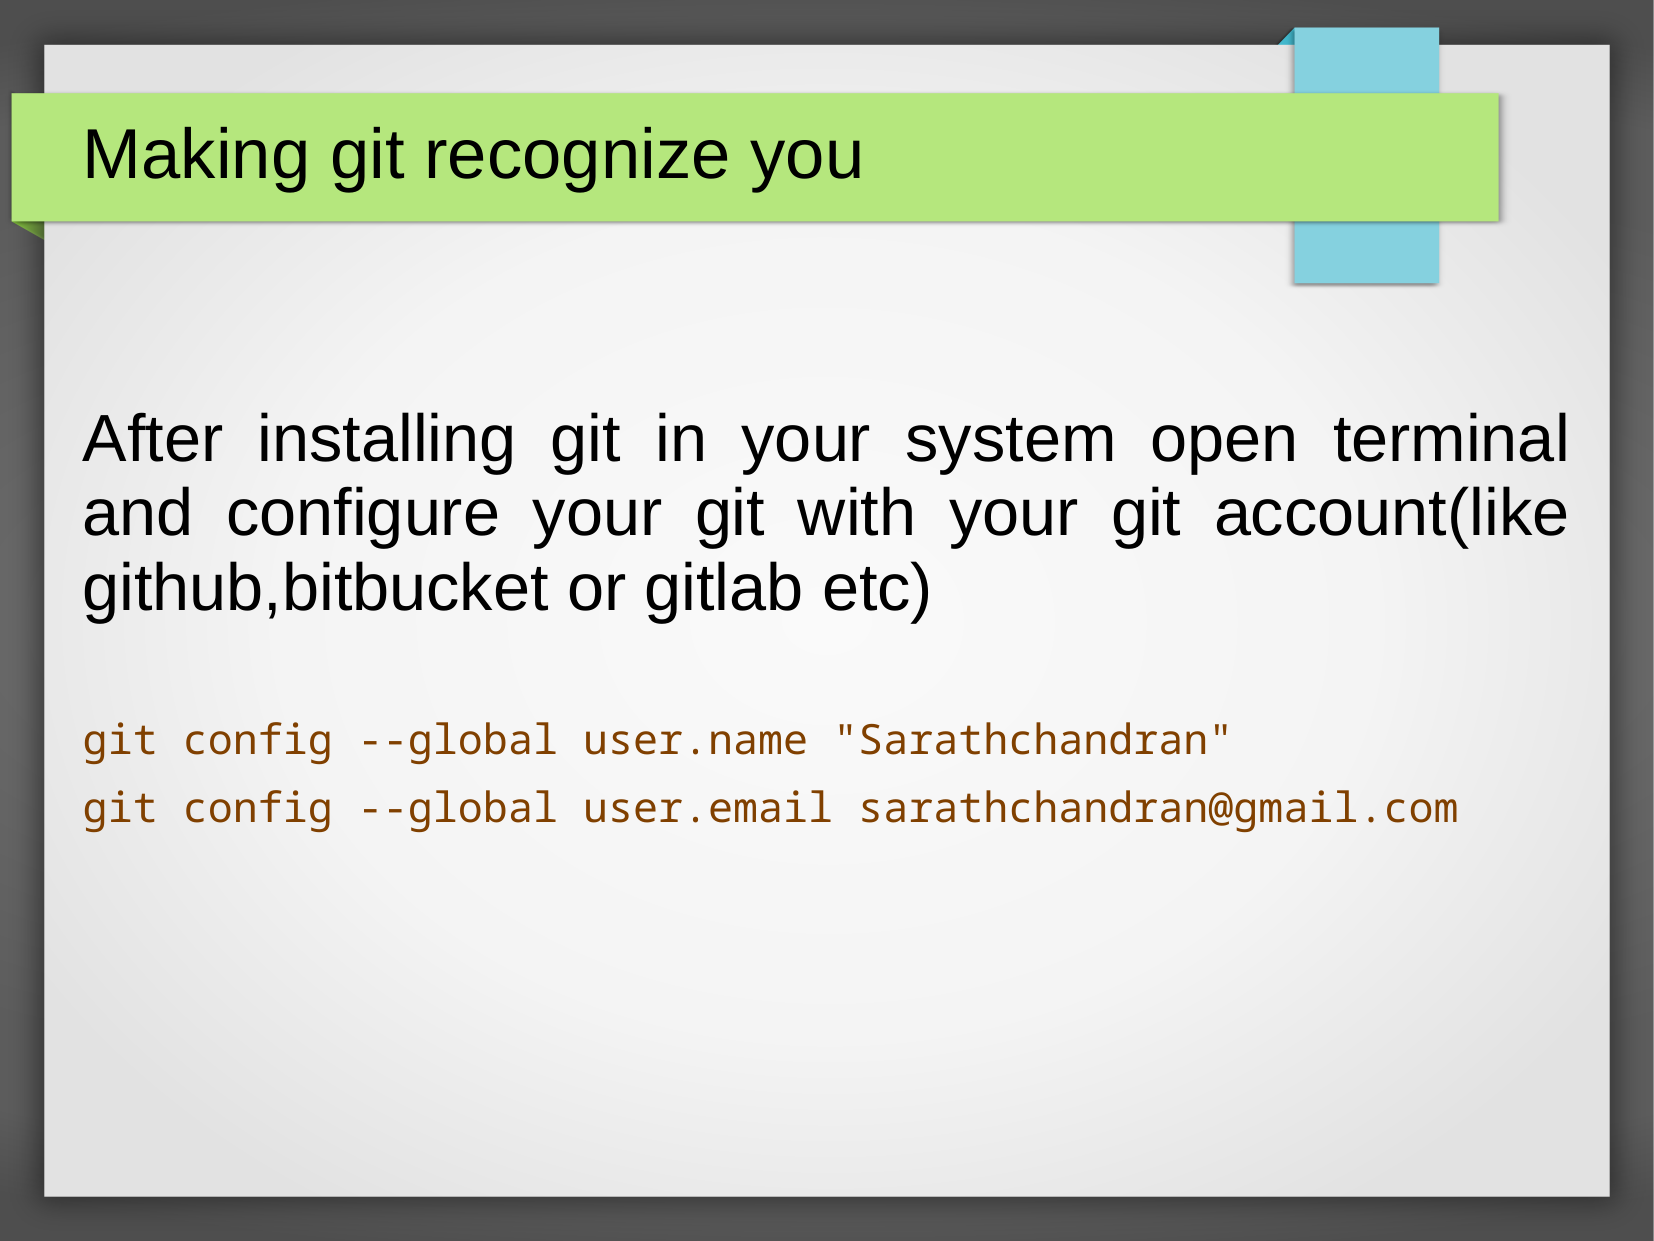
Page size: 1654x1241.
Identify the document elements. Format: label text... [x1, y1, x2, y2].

title Making git recognize you [82, 94, 1264, 213]
subtitle After installing git in your system open terminal and configure your git with your git account(like github,bitbucket or gitlab etc) git config --global user.name "Sarathchandran" git config --global user.email sarathchandran@gmail.com [82, 295, 1571, 1015]
picture [0, 0, 1654, 1241]
